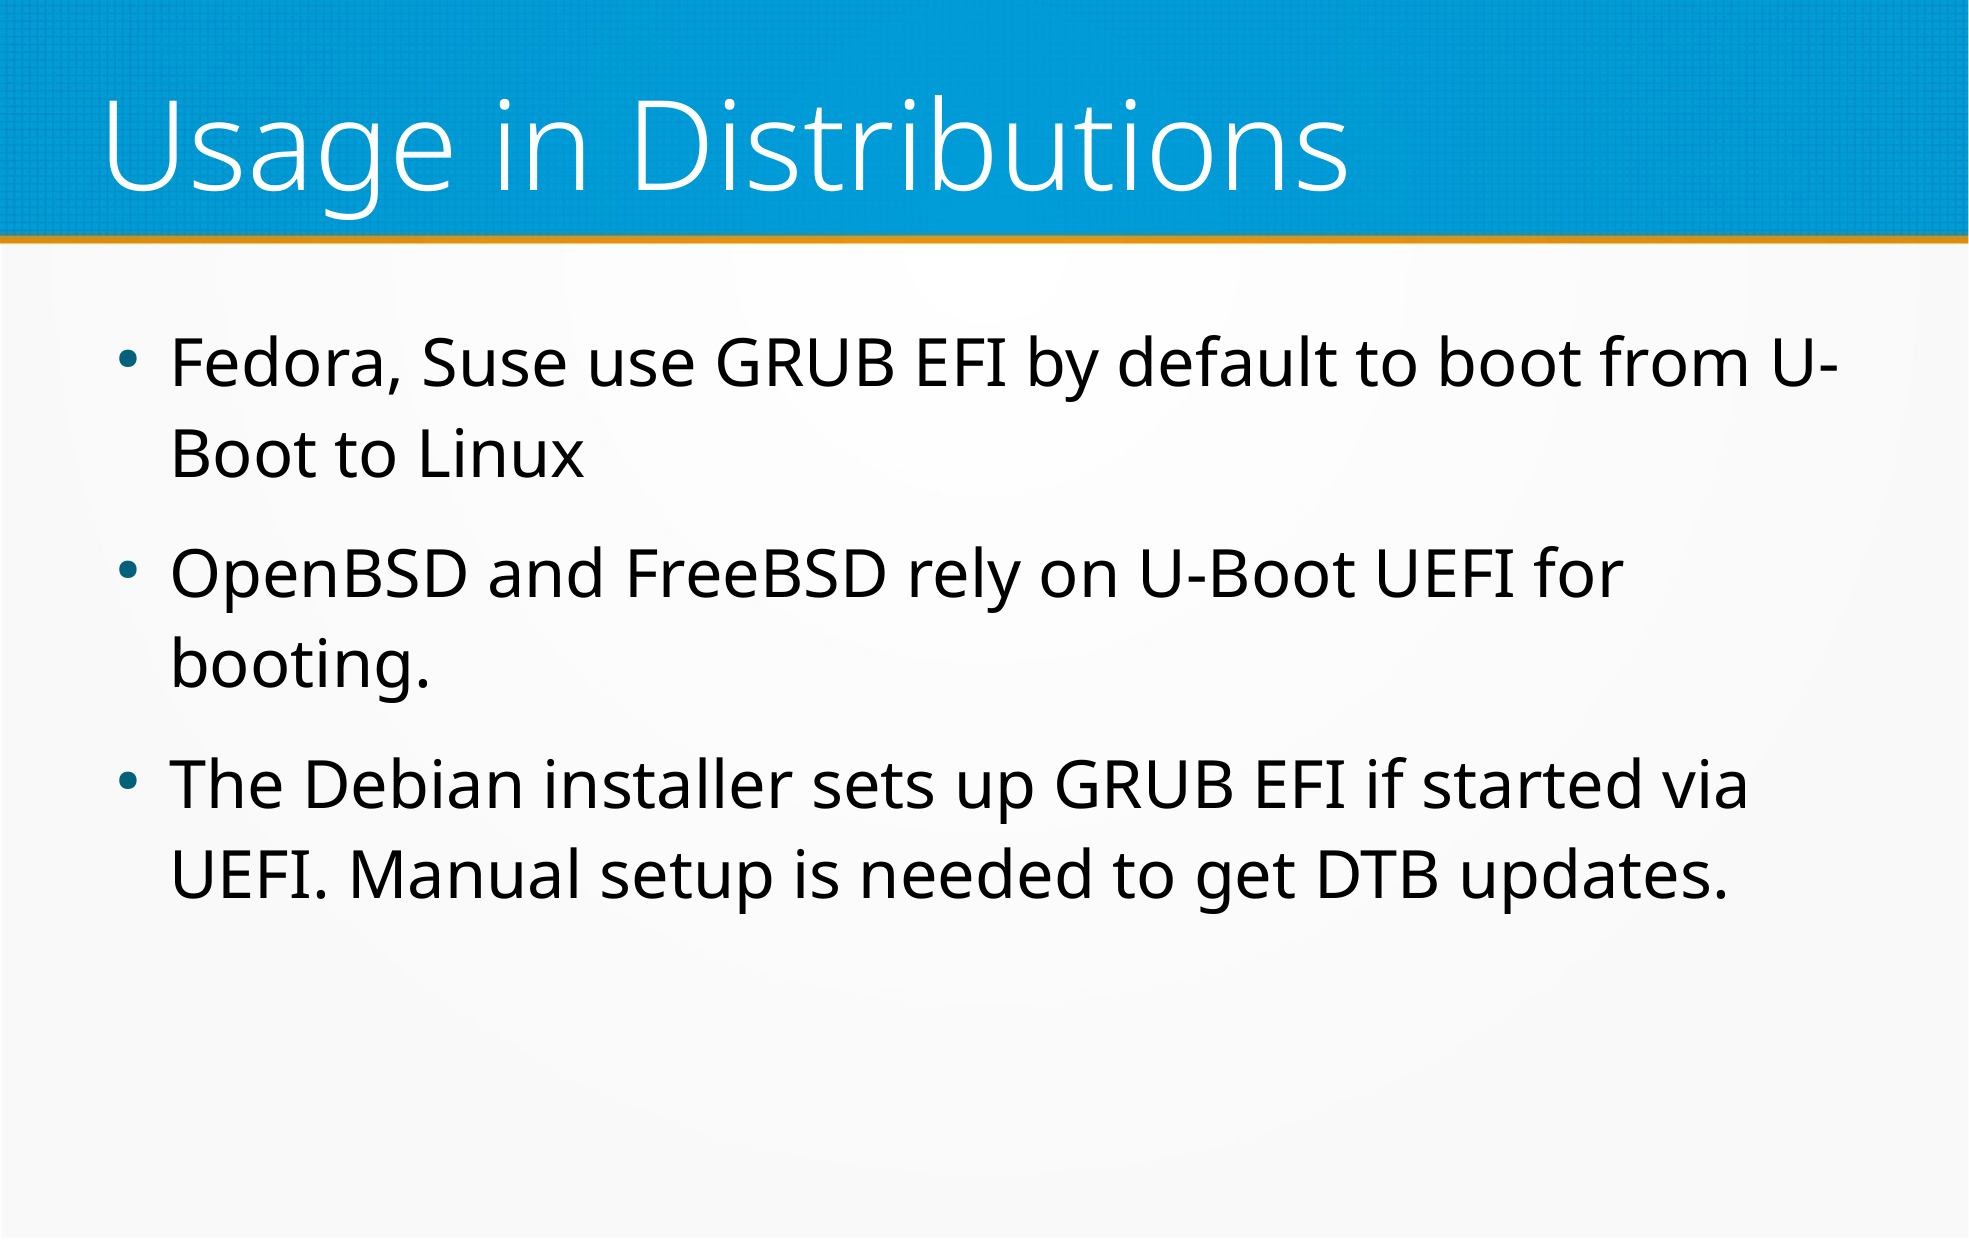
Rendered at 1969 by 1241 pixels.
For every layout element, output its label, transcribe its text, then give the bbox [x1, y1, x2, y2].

list Fedora, Suse use GRUB EFI by default to boot from U-Boot to Linux OpenBSD and FreeBSD rely on U-Boot UEFI for booting. The Debian installer sets up GRUB EFI if started via UEFI. Manual setup is needed to get DTB updates. [98, 315, 1861, 1081]
picture [0, 233, 1969, 1241]
title Usage in Distributions [98, 19, 1870, 227]
